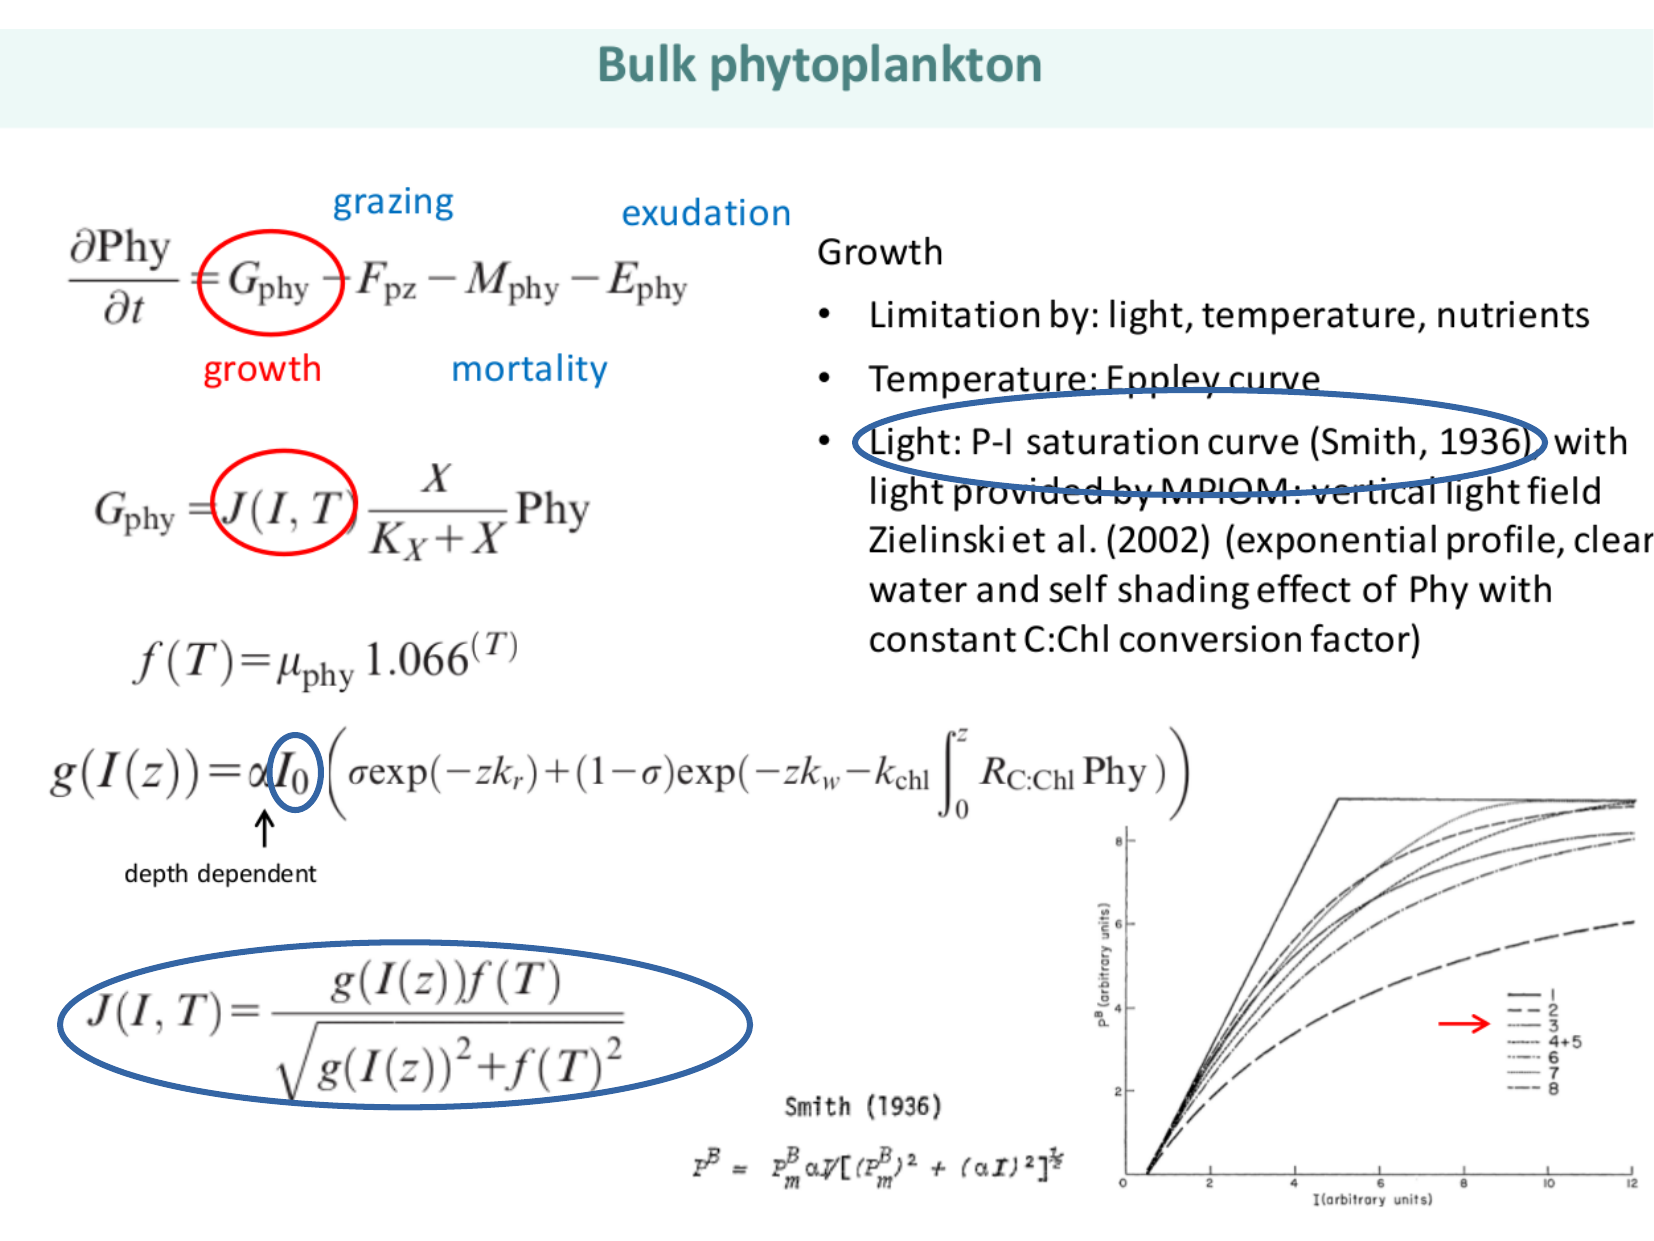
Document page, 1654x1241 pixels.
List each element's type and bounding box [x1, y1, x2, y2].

text_box [855, 390, 1546, 496]
text_box [60, 942, 751, 1108]
text_box [269, 735, 321, 811]
picture [0, 29, 1654, 1208]
